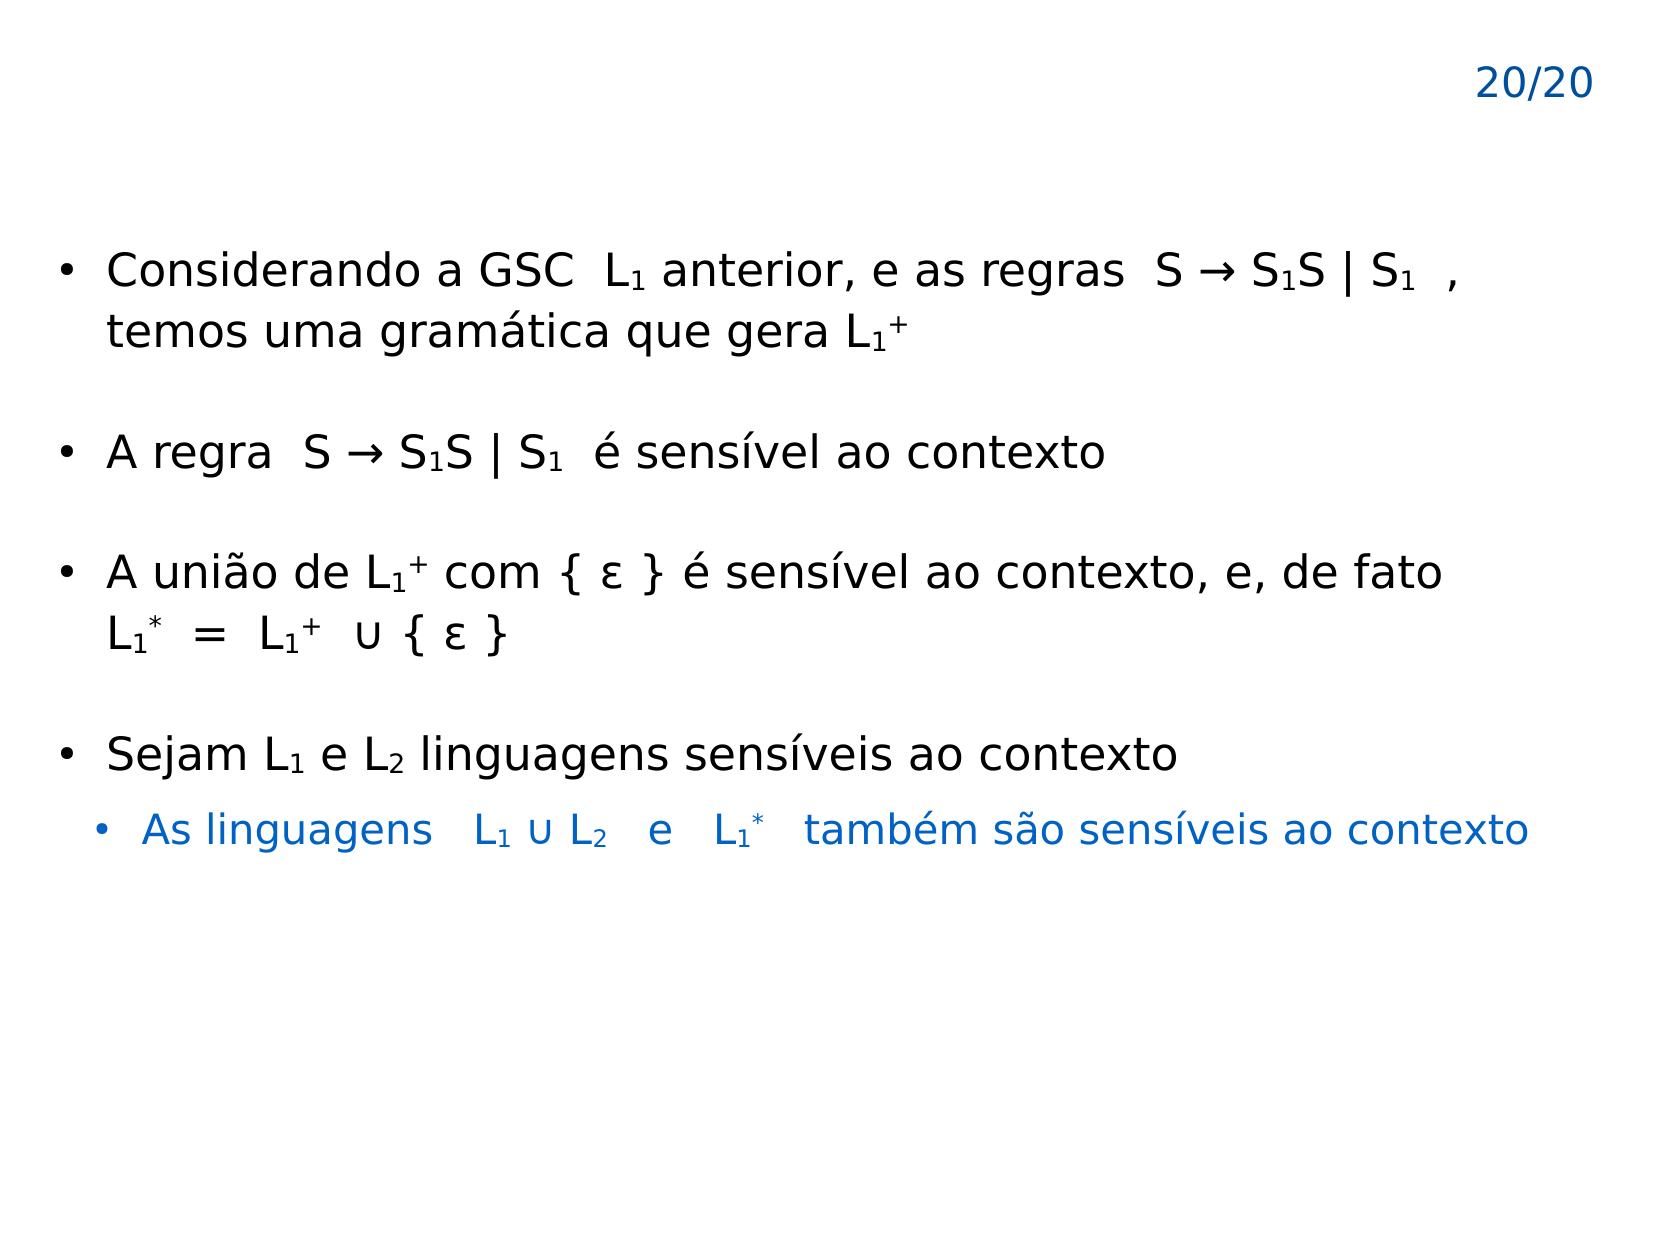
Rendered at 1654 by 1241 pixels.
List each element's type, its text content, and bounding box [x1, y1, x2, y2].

list Considerando a GSC L1 anterior, e as regras S → S1S | S1 , temos uma gramática que gera L1+ A regra S → S1S | S1 é sensível ao contexto A união de L1+ com { ε } é sensível ao contexto, e, de fato L1* = L1+ ∪ { ε } Sejam L1 e L2 linguagens sensíveis ao contexto As linguagens L1 ∪ L2 e L1* também são sensíveis ao contexto [59, 236, 1595, 1211]
